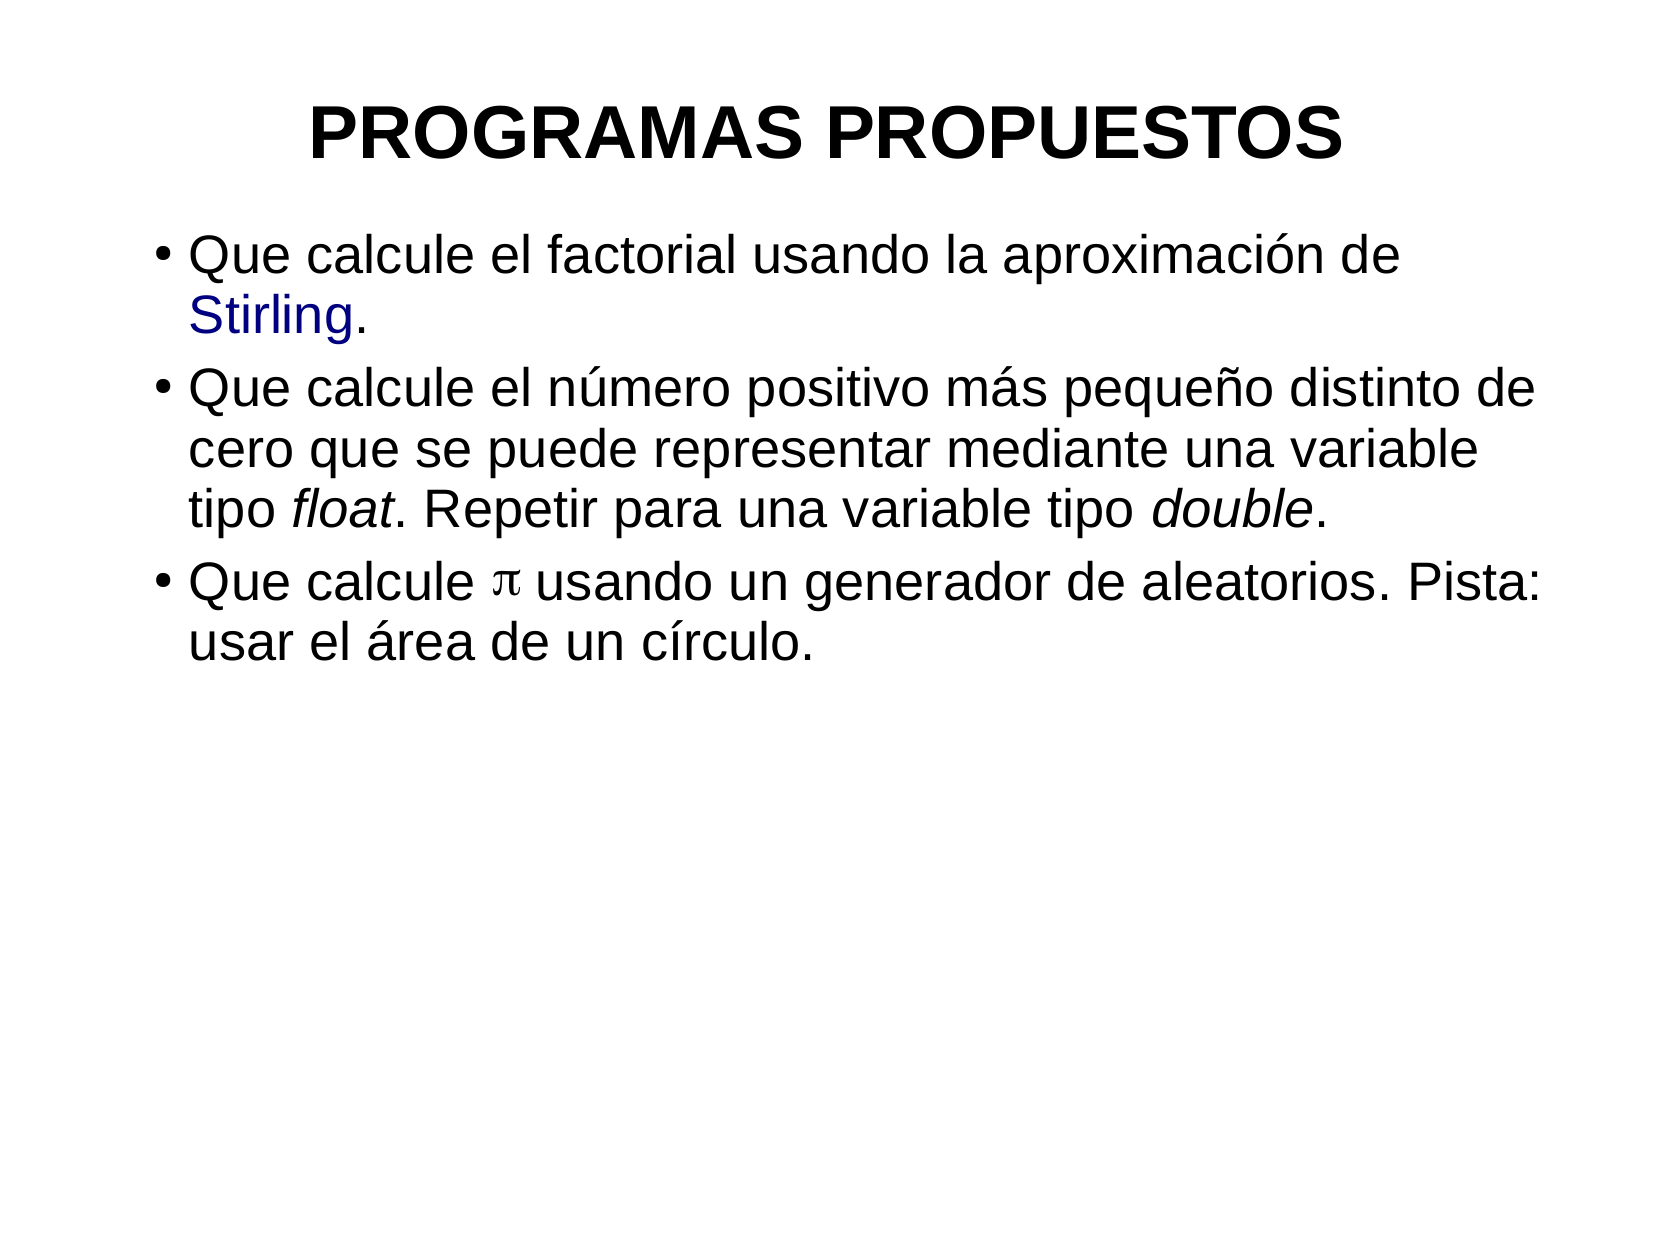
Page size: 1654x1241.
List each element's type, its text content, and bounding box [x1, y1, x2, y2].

chart [484, 567, 605, 626]
title PROGRAMAS PROPUESTOS [82, 29, 1571, 237]
subtitle Que calcule el factorial usando la aproximación de Stirling. Que calcule el número positivo más pequeño distinto de cero que se puede representar mediante una variable tipo float. Repetir para una variable tipo double. Que calcule usando un generador de aleatorios. Pista: usar el área de un círculo. [153, 224, 1548, 1209]
